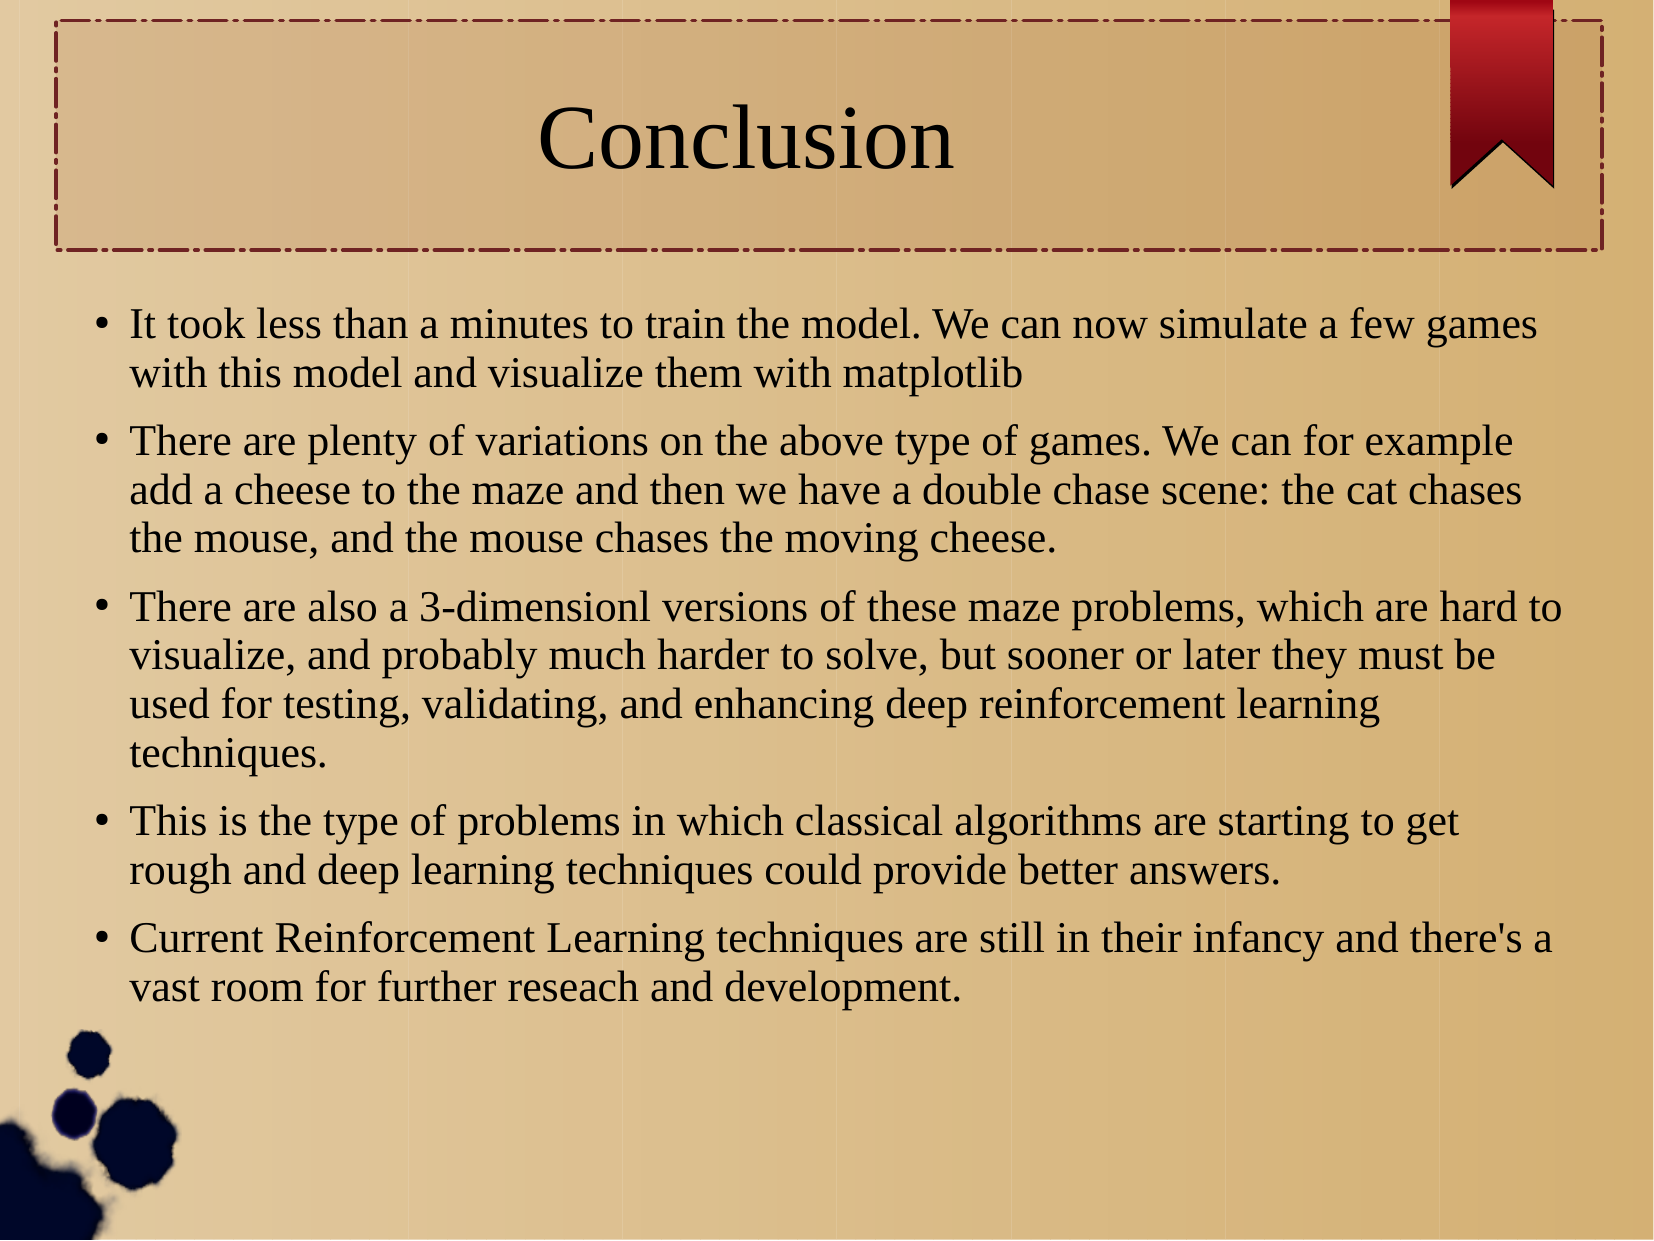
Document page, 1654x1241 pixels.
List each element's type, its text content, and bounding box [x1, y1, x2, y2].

title Conclusion [82, 47, 1412, 229]
list It took less than a minutes to train the model. We can now simulate a few games with this model and visualize them with matplotlib There are plenty of variations on the above type of games. We can for example add a cheese to the maze and then we have a double chase scene: the cat chases the mouse, and the mouse chases the moving cheese. There are also a 3-dimensionl versions of these maze problems, which are hard to visualize, and probably much harder to solve, but sooner or later they must be used for testing, validating, and enhancing deep reinforcement learning techniques. This is the type of problems in which classical algorithms are starting to get rough and deep learning techniques could provide better answers. Current Reinforcement Learning techniques are still in their infancy and there's a vast room for further reseach and development. [82, 299, 1571, 1019]
